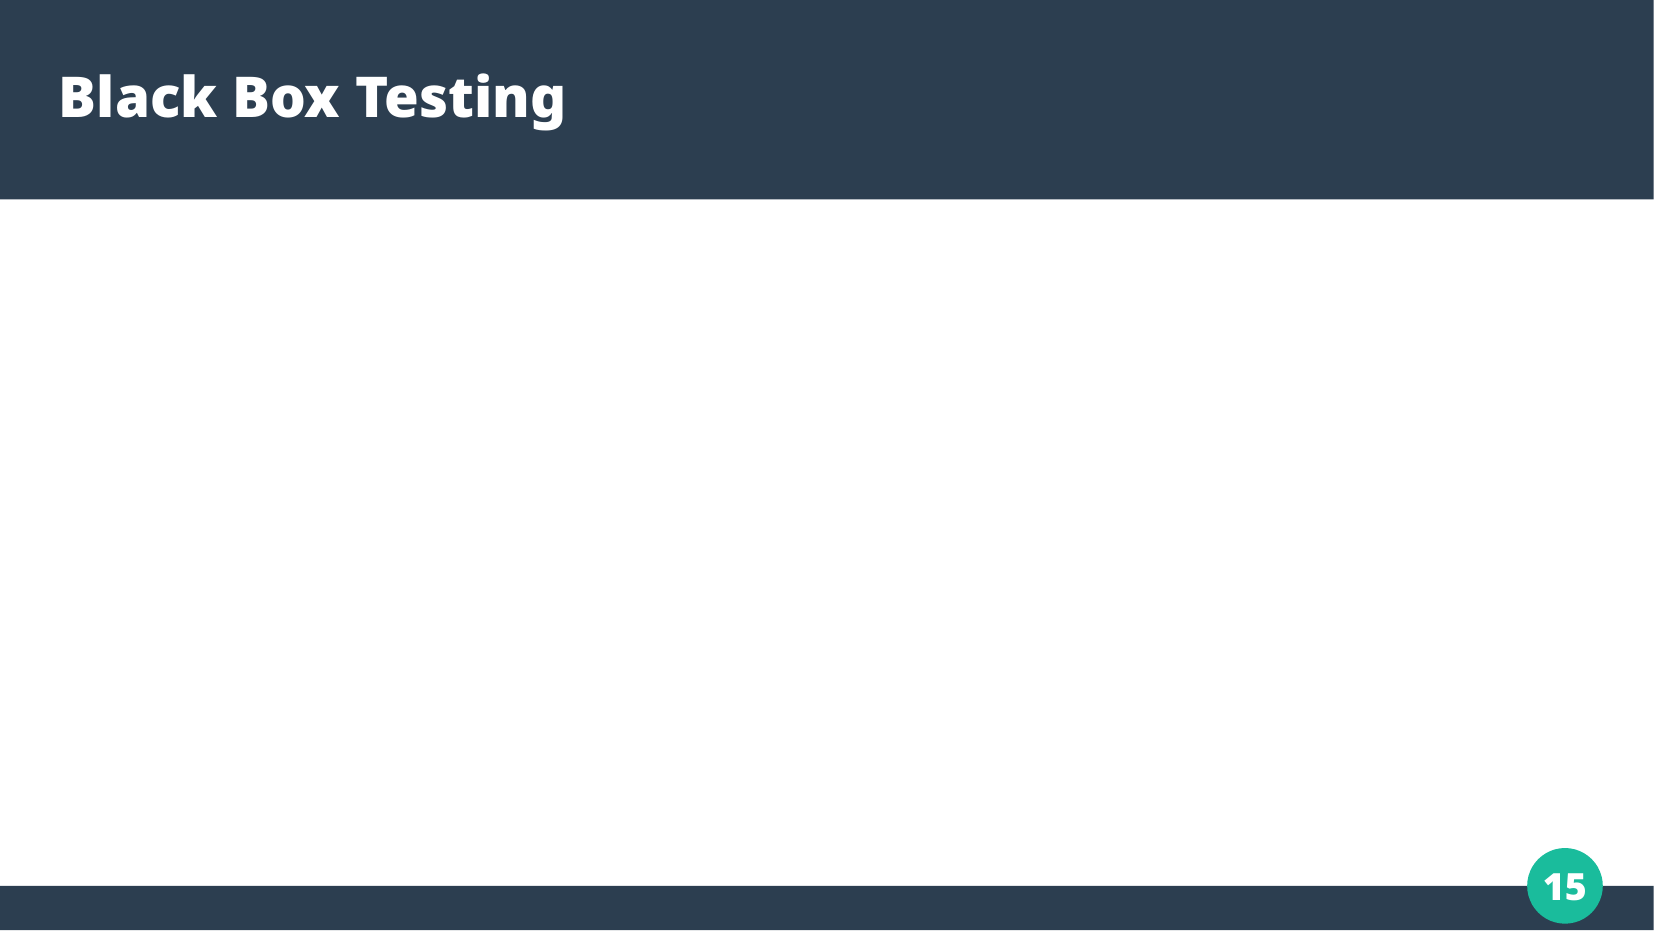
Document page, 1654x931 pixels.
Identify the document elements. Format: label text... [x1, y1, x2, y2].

title Black Box Testing [59, 37, 1595, 156]
